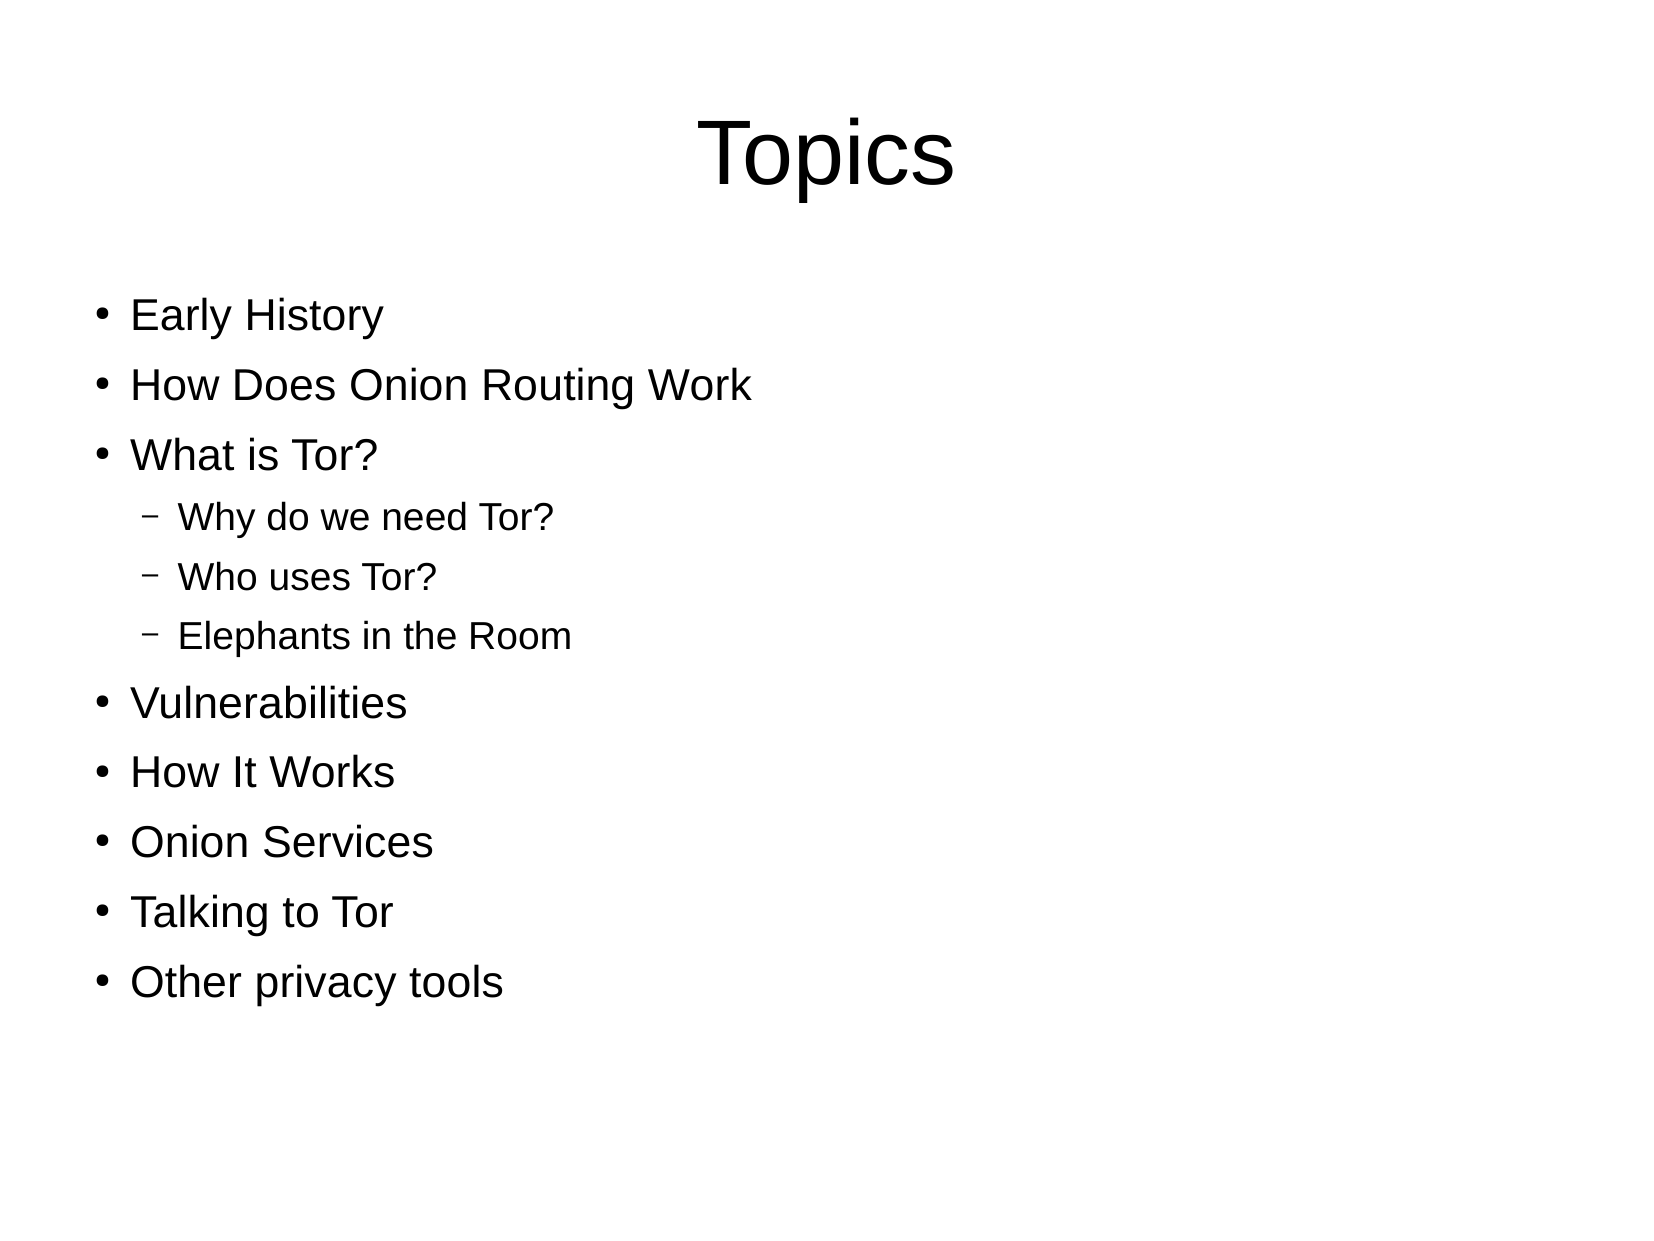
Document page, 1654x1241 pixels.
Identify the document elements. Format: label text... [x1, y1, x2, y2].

list Early History How Does Onion Routing Work What is Tor? Why do we need Tor? Who uses Tor? Elephants in the Room Vulnerabilities How It Works Onion Services Talking to Tor Other privacy tools [82, 290, 1571, 1010]
title Topics [82, 49, 1571, 257]
